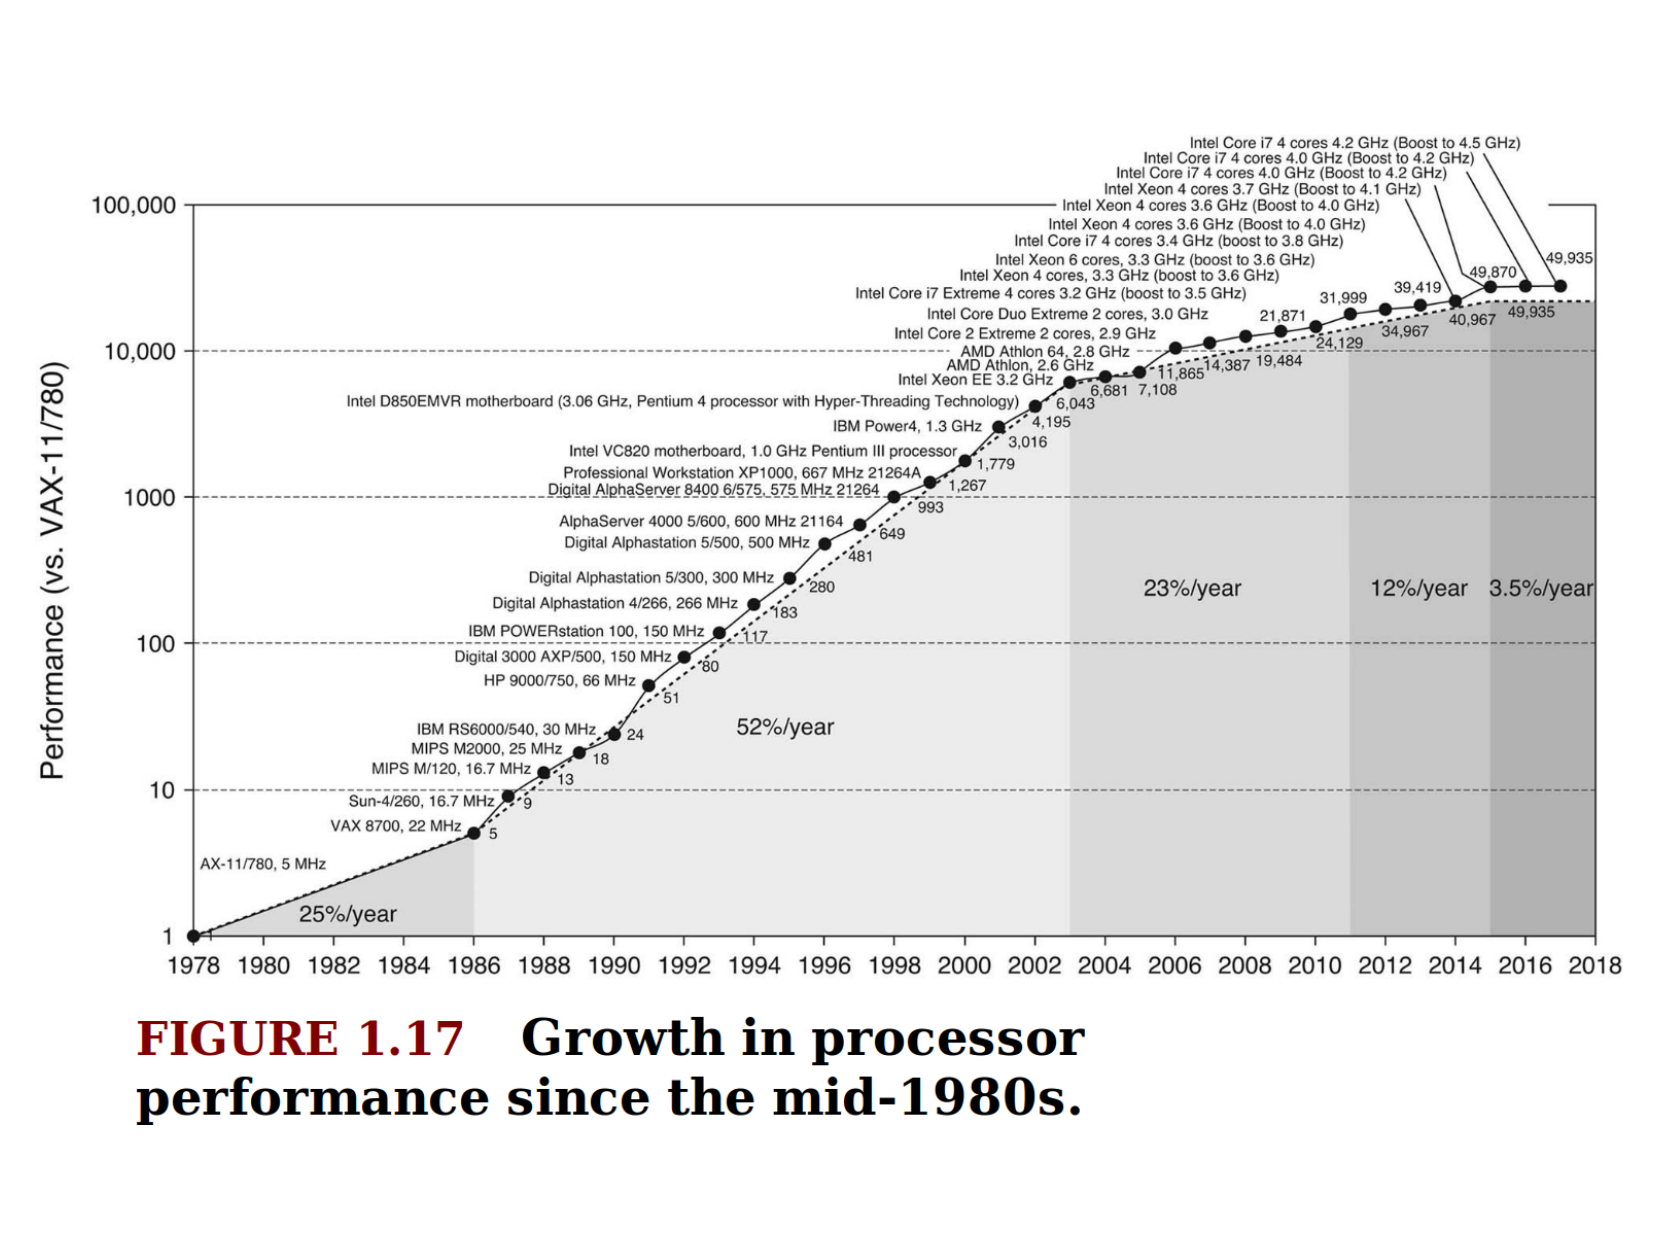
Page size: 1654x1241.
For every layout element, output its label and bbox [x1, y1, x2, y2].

picture [5, 112, 1647, 1126]
